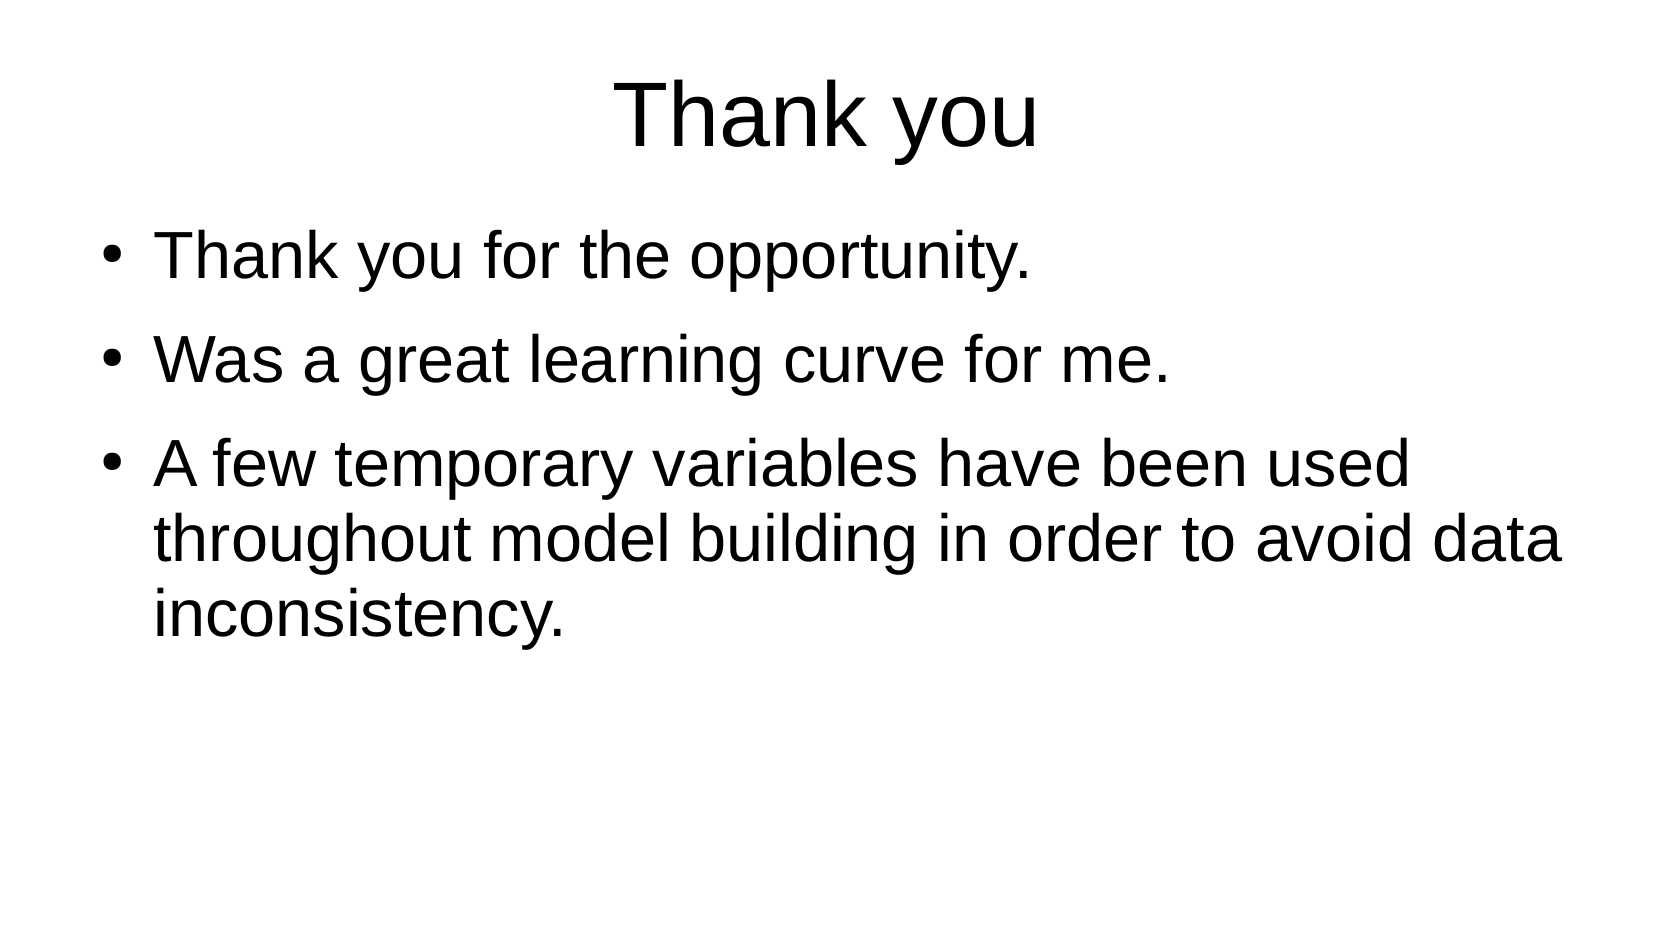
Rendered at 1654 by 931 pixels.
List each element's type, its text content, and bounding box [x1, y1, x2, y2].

list Thank you for the opportunity. Was a great learning curve for me. A few temporary variables have been used throughout model building in order to avoid data inconsistency. [82, 217, 1571, 758]
title Thank you [82, 37, 1571, 193]
